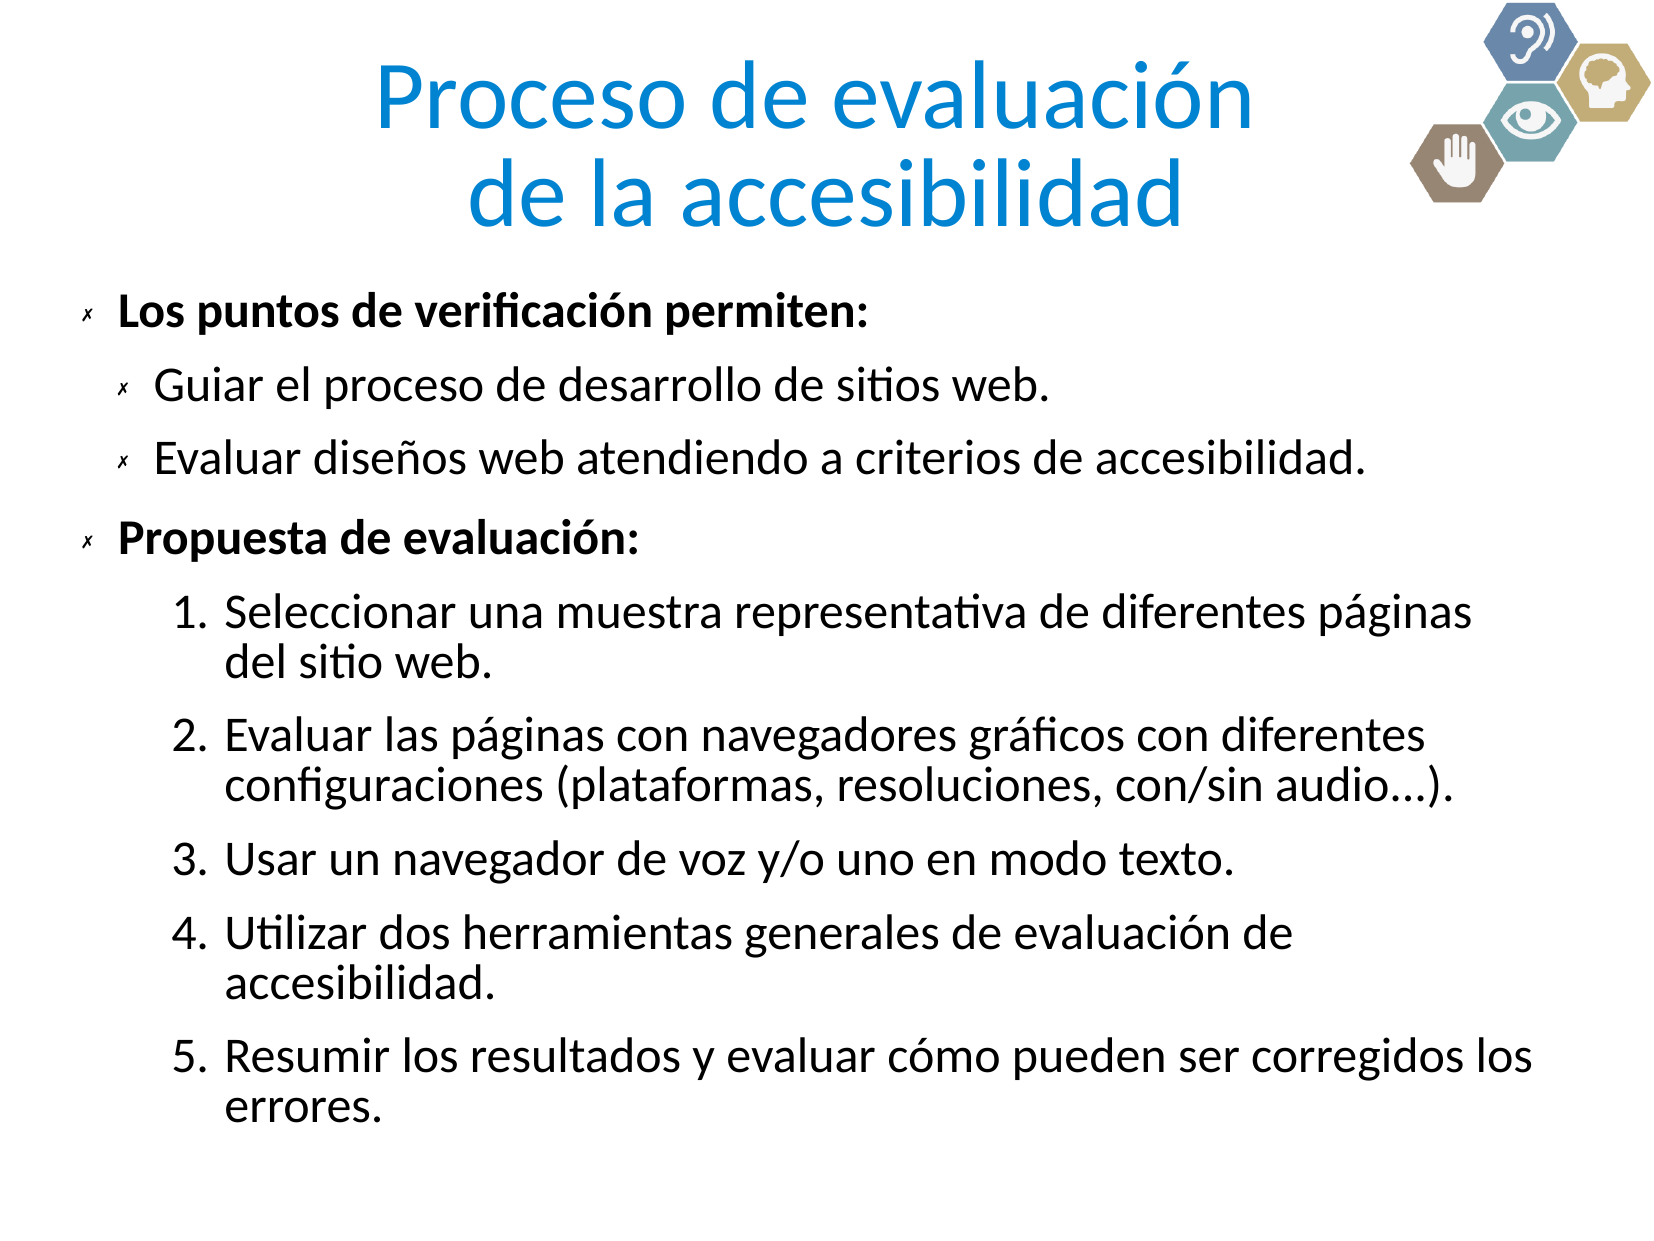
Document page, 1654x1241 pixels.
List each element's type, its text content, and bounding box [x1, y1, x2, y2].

list Los puntos de verificación permiten: Guiar el proceso de desarrollo de sitios web. Evaluar diseños web atendiendo a criterios de accesibilidad. Propuesta de evaluación: Seleccionar una muestra representativa de diferentes páginas del sitio web. Evaluar las páginas con navegadores gráficos con diferentes configuraciones (plataformas, resoluciones, con/sin audio...). Usar un navegador de voz y/o uno en modo texto. Utilizar dos herramientas generales de evaluación de accesibilidad. Resumir los resultados y evaluar cómo pueden ser corregidos los errores. [82, 290, 1538, 1150]
picture [1405, 0, 1654, 206]
title Proceso de evaluación de la accesibilidad [82, 49, 1571, 257]
